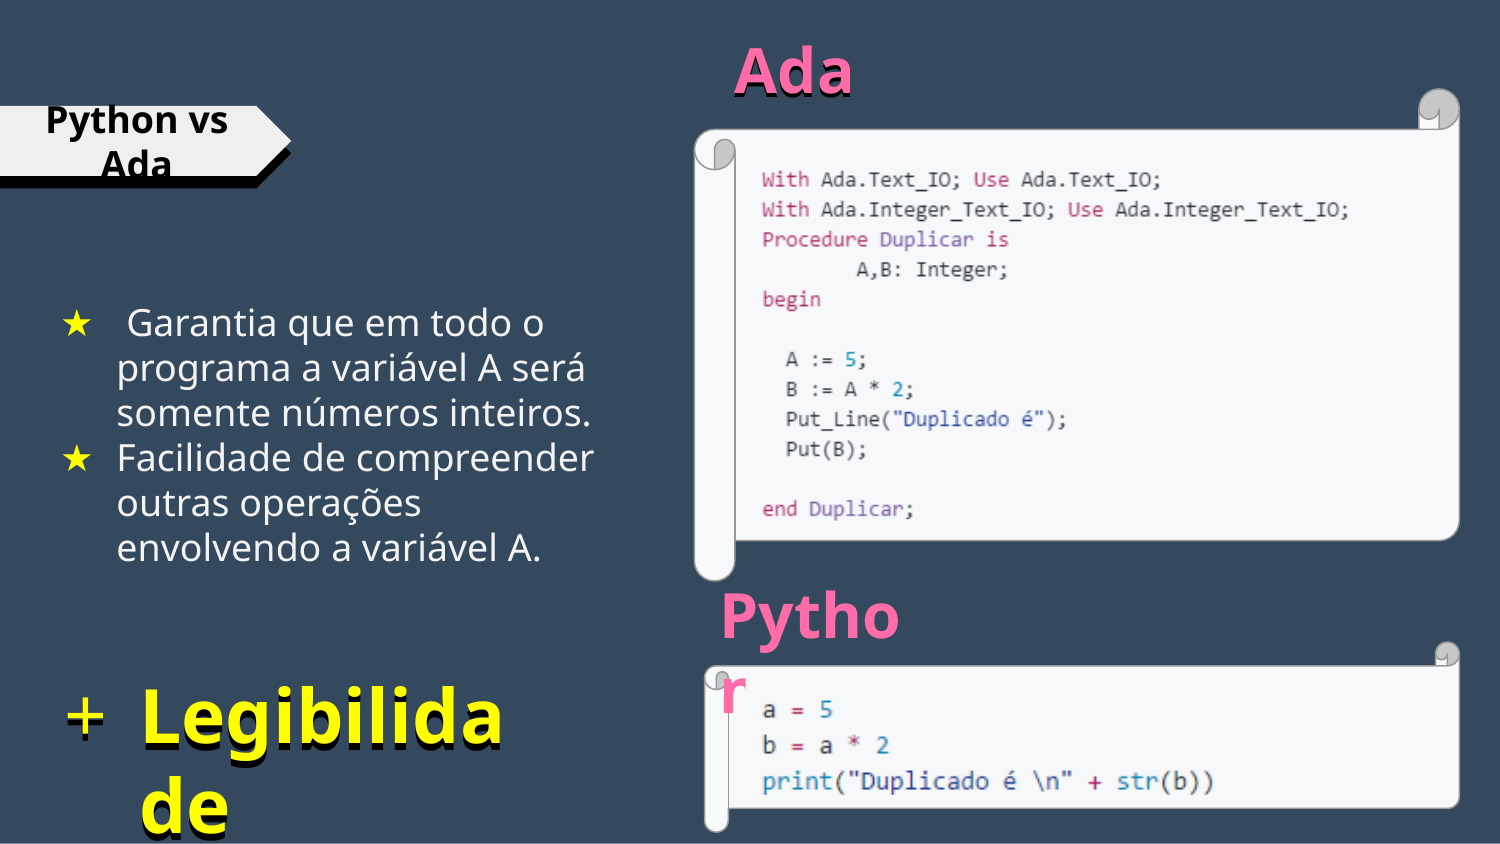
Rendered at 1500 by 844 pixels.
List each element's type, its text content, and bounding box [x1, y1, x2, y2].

text_box Garantia que em todo o programa a variável A será somente números inteiros. Facilidade de compreender outras operações envolvendo a variável A. [26, 284, 635, 657]
picture [745, 675, 1230, 795]
text_box Ada [719, 153, 878, 157]
text_box Python [704, 561, 943, 698]
text_box Python vs Ada [0, 105, 292, 176]
text_box [0, 0, 1500, 844]
text_box Legibilidade [49, 670, 542, 844]
text_box Python [733, 686, 745, 698]
text_box Ada [719, 16, 878, 153]
picture [753, 146, 1357, 524]
text_box Origem [0, 148, 292, 189]
